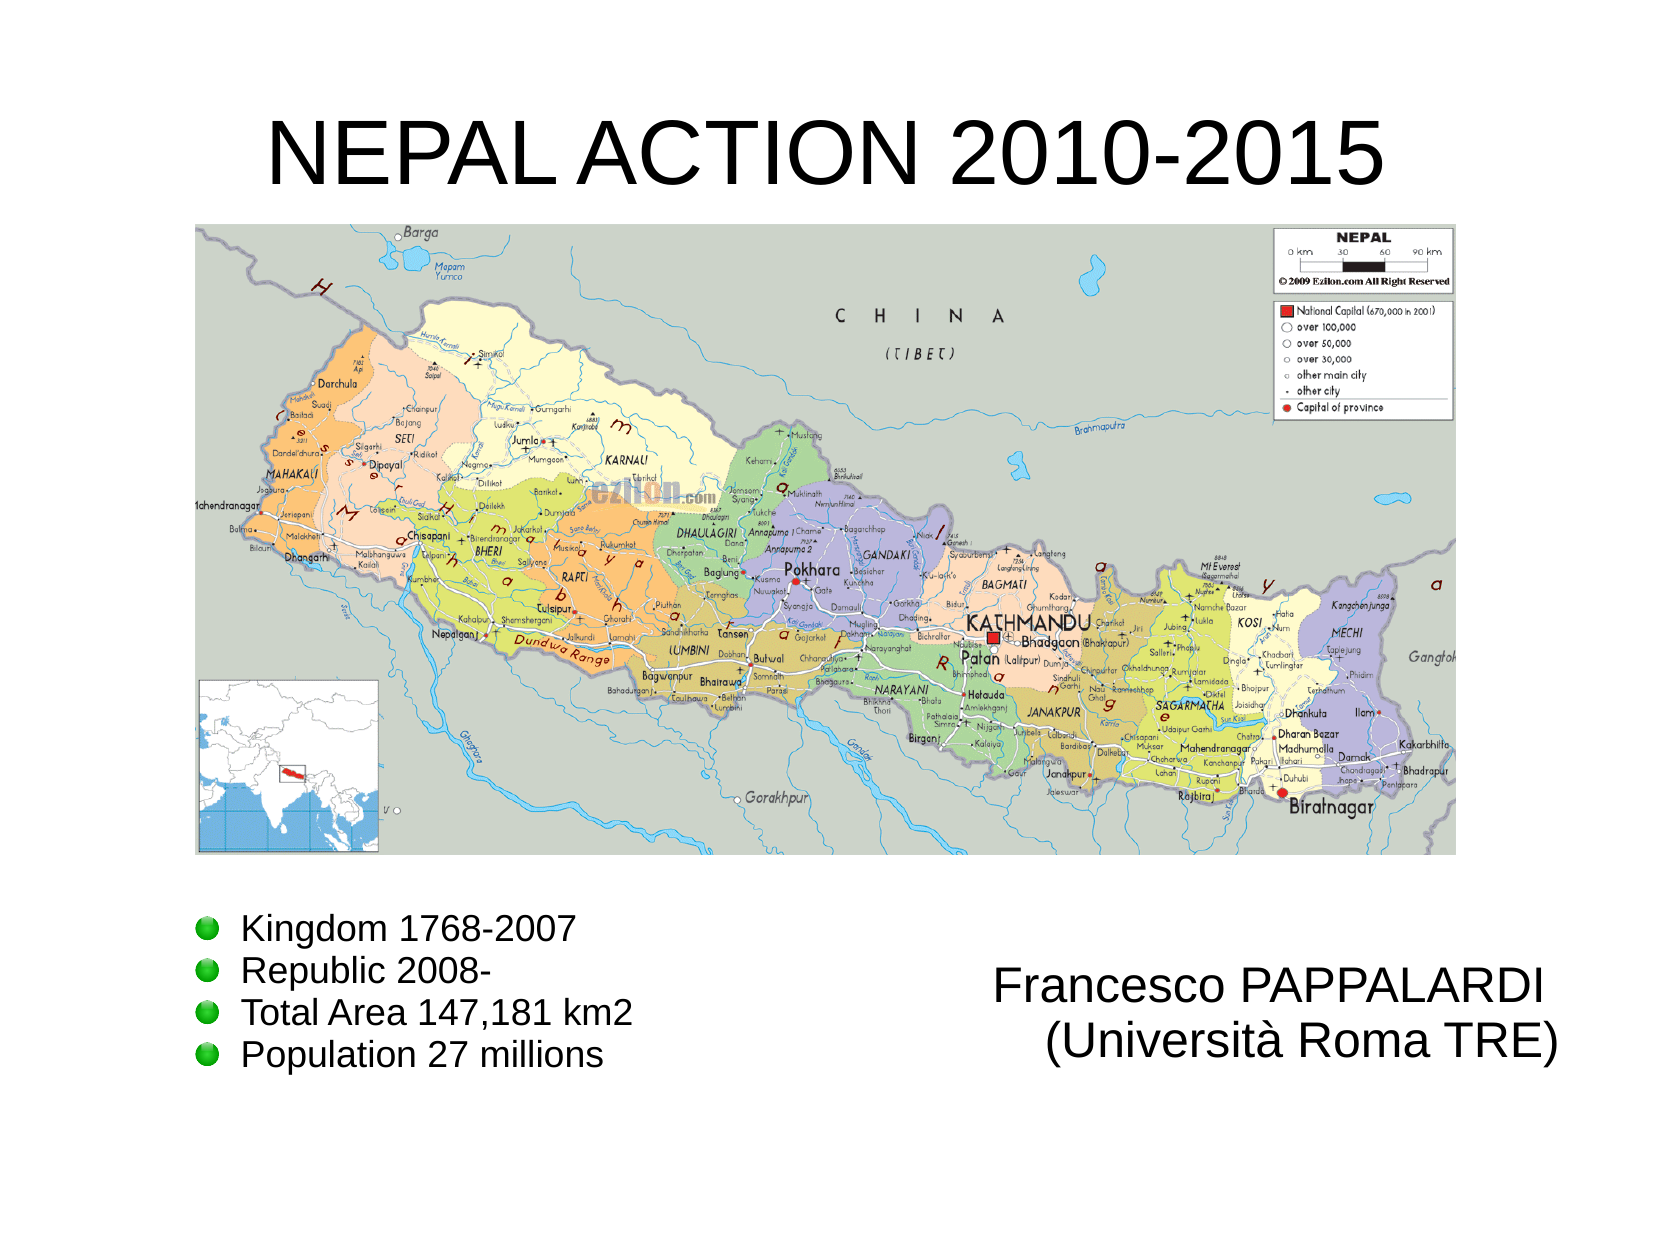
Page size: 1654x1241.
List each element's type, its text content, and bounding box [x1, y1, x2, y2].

title NEPAL ACTION 2010-2015 [82, 49, 1571, 257]
subtitle Francesco PAPPALARDI (Università Roma TRE) [71, 900, 1561, 1126]
text_box Kingdom 1768-2007 Republic 2008- Total Area 147,181 km2 Population 27 millions [180, 900, 649, 1083]
picture [195, 224, 1456, 855]
